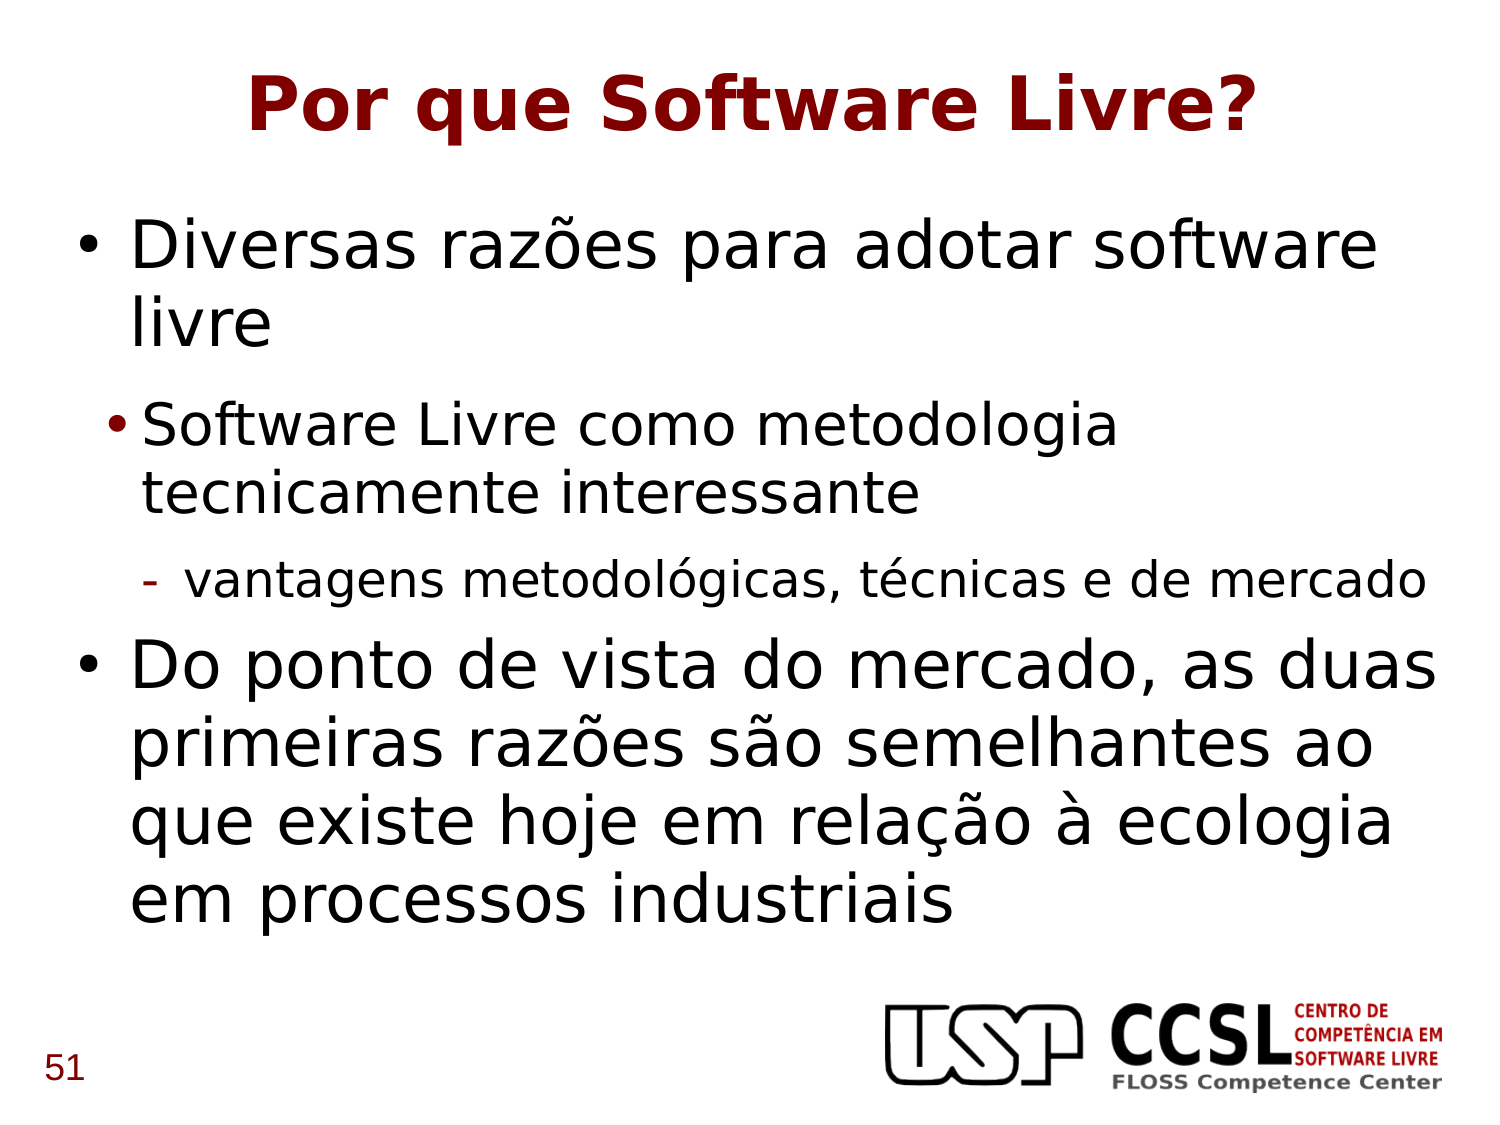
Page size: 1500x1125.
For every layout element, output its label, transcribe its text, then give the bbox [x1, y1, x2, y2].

title Por que Software Livre? [59, 29, 1447, 180]
list Diversas razões para adotar software livre Software Livre como metodologia tecnicamente interessante vantagens metodológicas, técnicas e de mercado Do ponto de vista do mercado, as duas primeiras razões são semelhantes ao que existe hoje em relação à ecologia em processos industriais [59, 206, 1447, 997]
picture [885, 1003, 1442, 1093]
